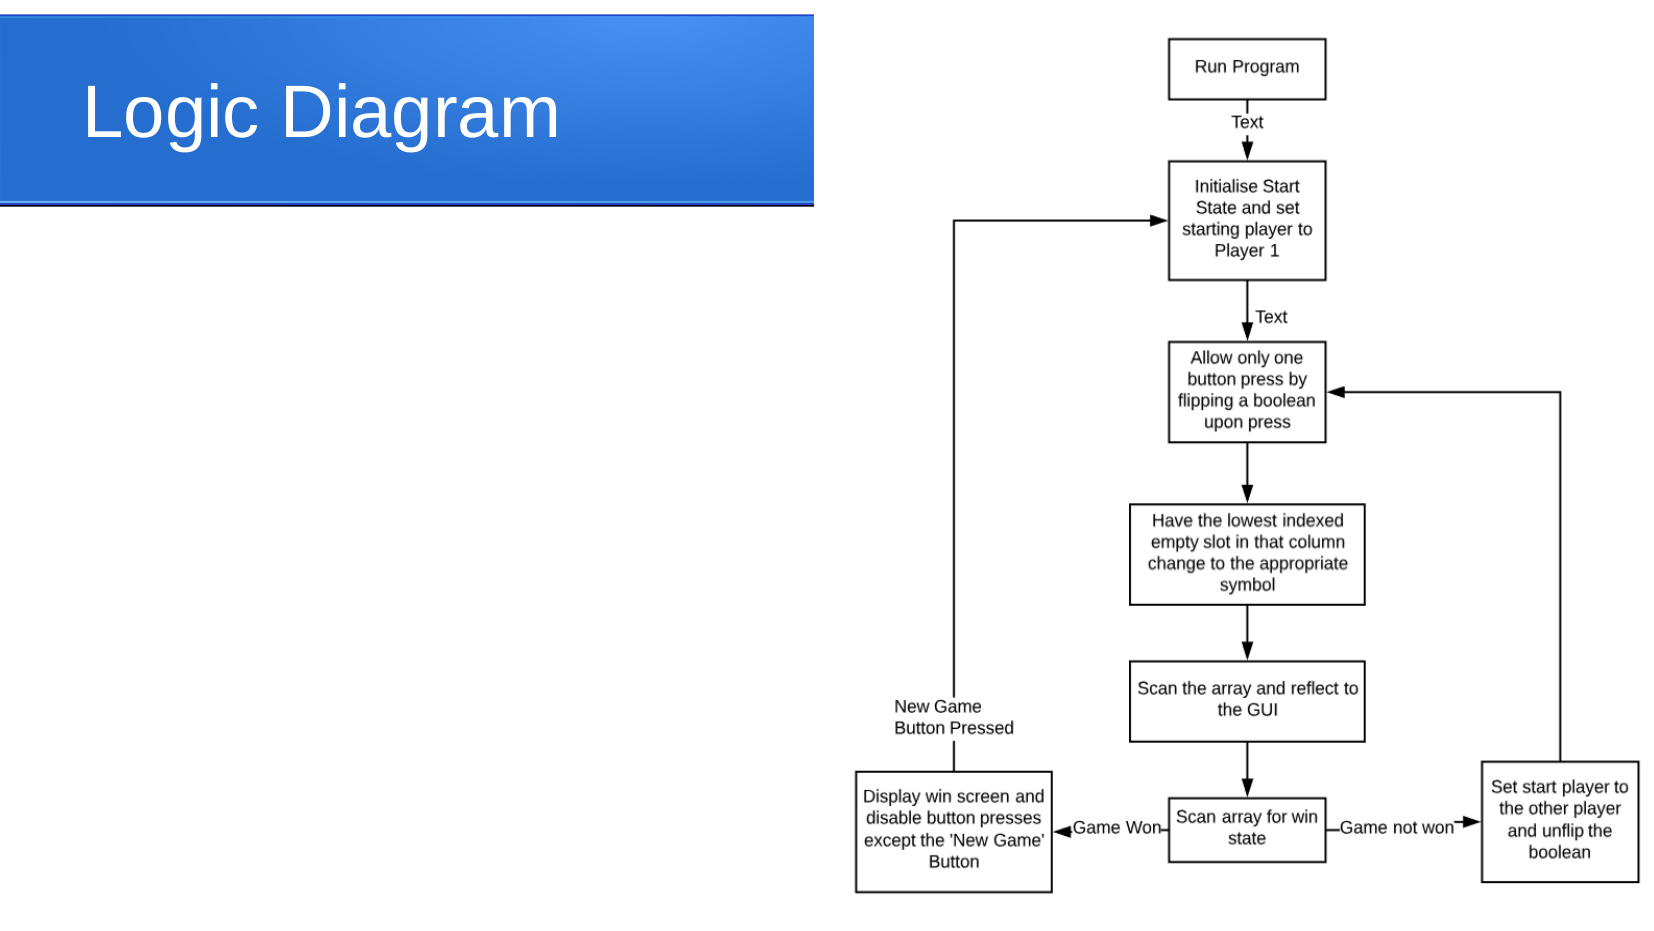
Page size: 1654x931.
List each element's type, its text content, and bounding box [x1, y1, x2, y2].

title Logic Diagram [82, 35, 814, 189]
picture [814, 0, 1654, 926]
